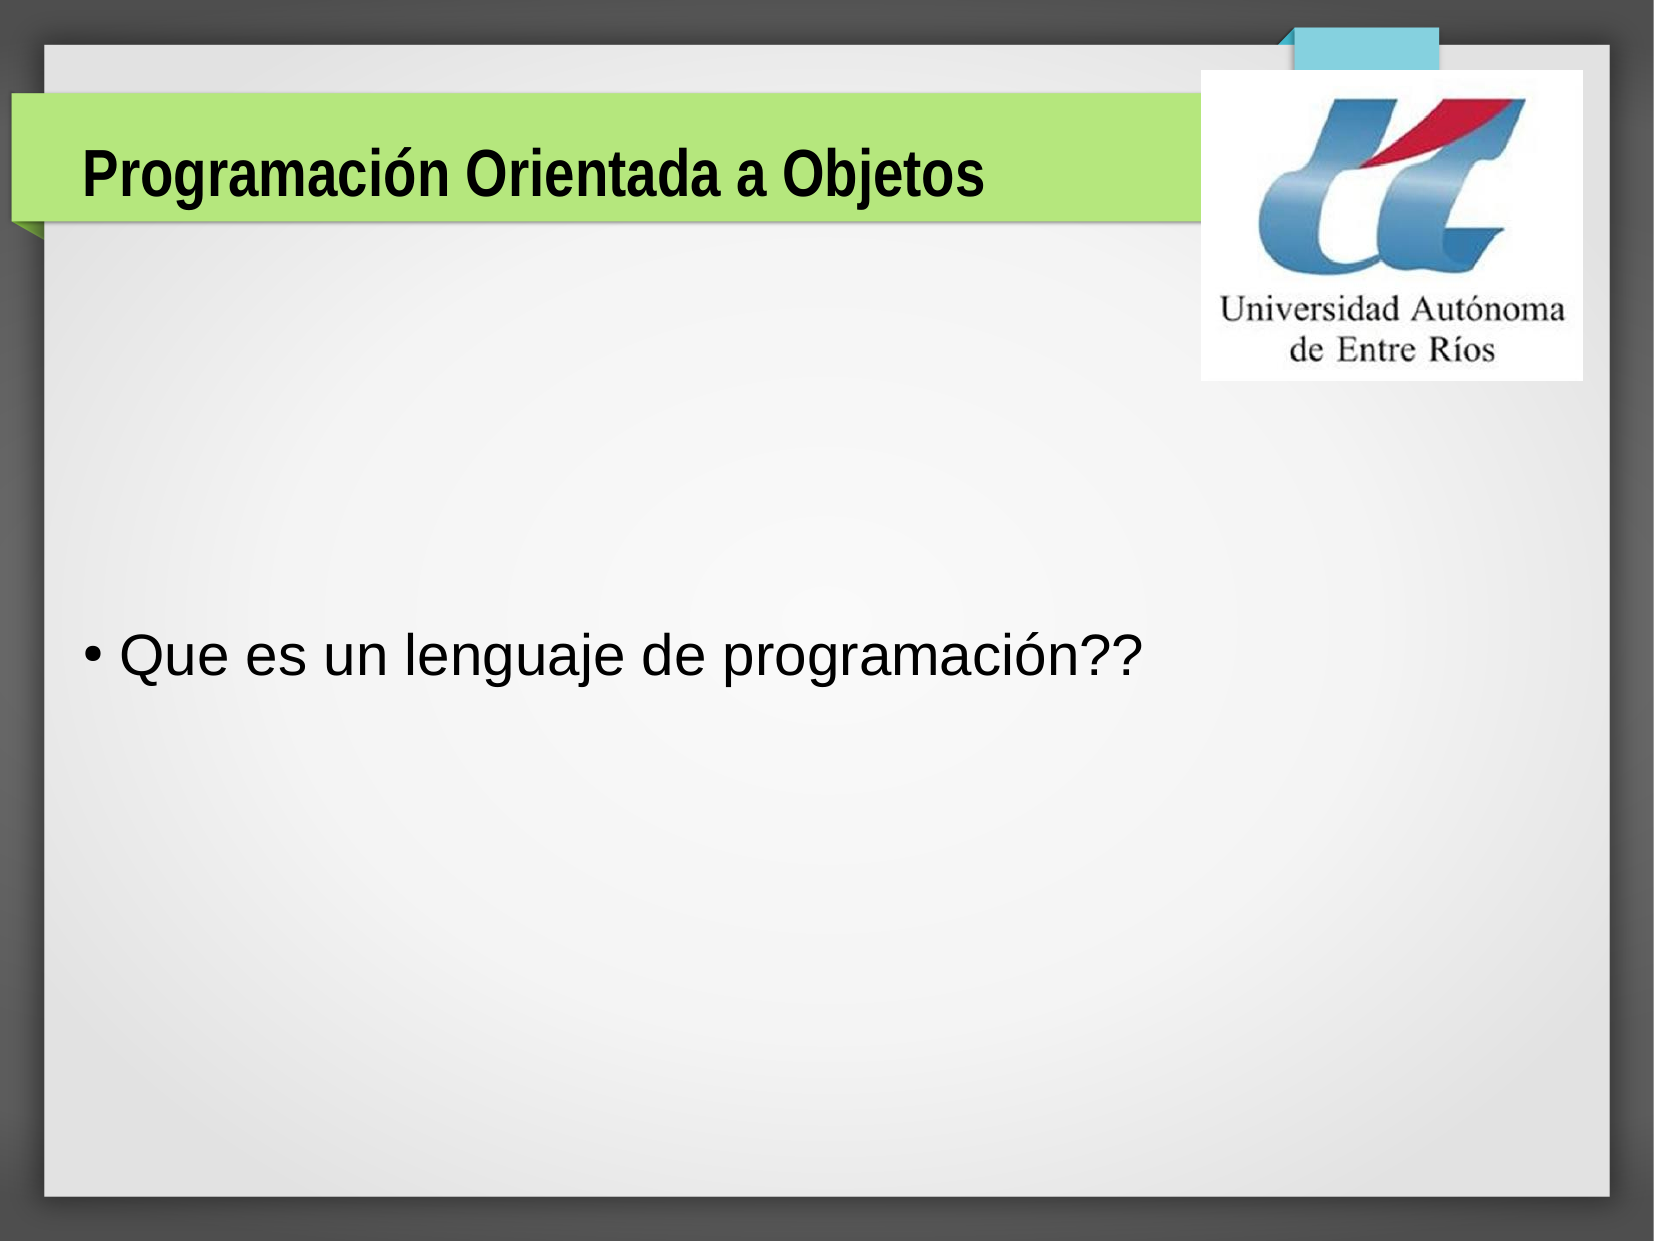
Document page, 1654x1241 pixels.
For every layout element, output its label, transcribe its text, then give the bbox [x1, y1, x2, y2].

picture [0, 0, 1654, 1241]
title Programación Orientada a Objetos [82, 94, 1201, 213]
subtitle Que es un lenguaje de programación?? [82, 295, 1571, 1015]
